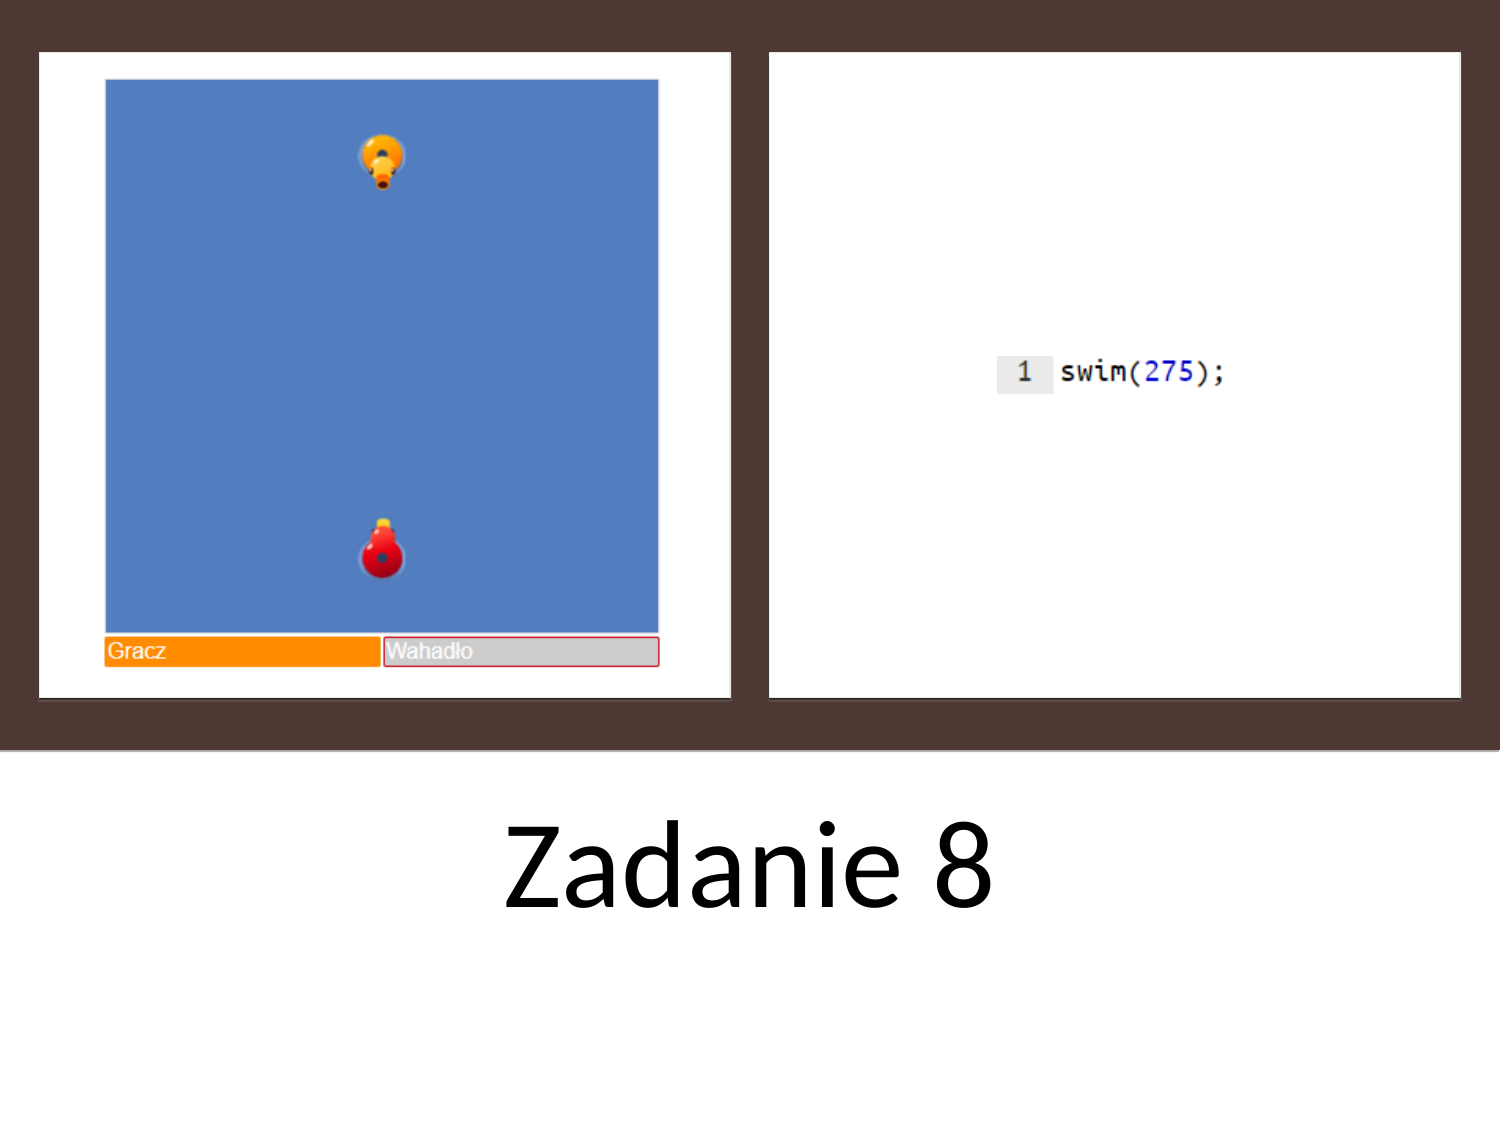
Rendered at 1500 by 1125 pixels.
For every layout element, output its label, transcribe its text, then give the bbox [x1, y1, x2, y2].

title Zadanie 8 [187, 761, 1313, 942]
picture [102, 69, 668, 681]
text_box [0, 0, 1500, 750]
picture [997, 356, 1233, 394]
